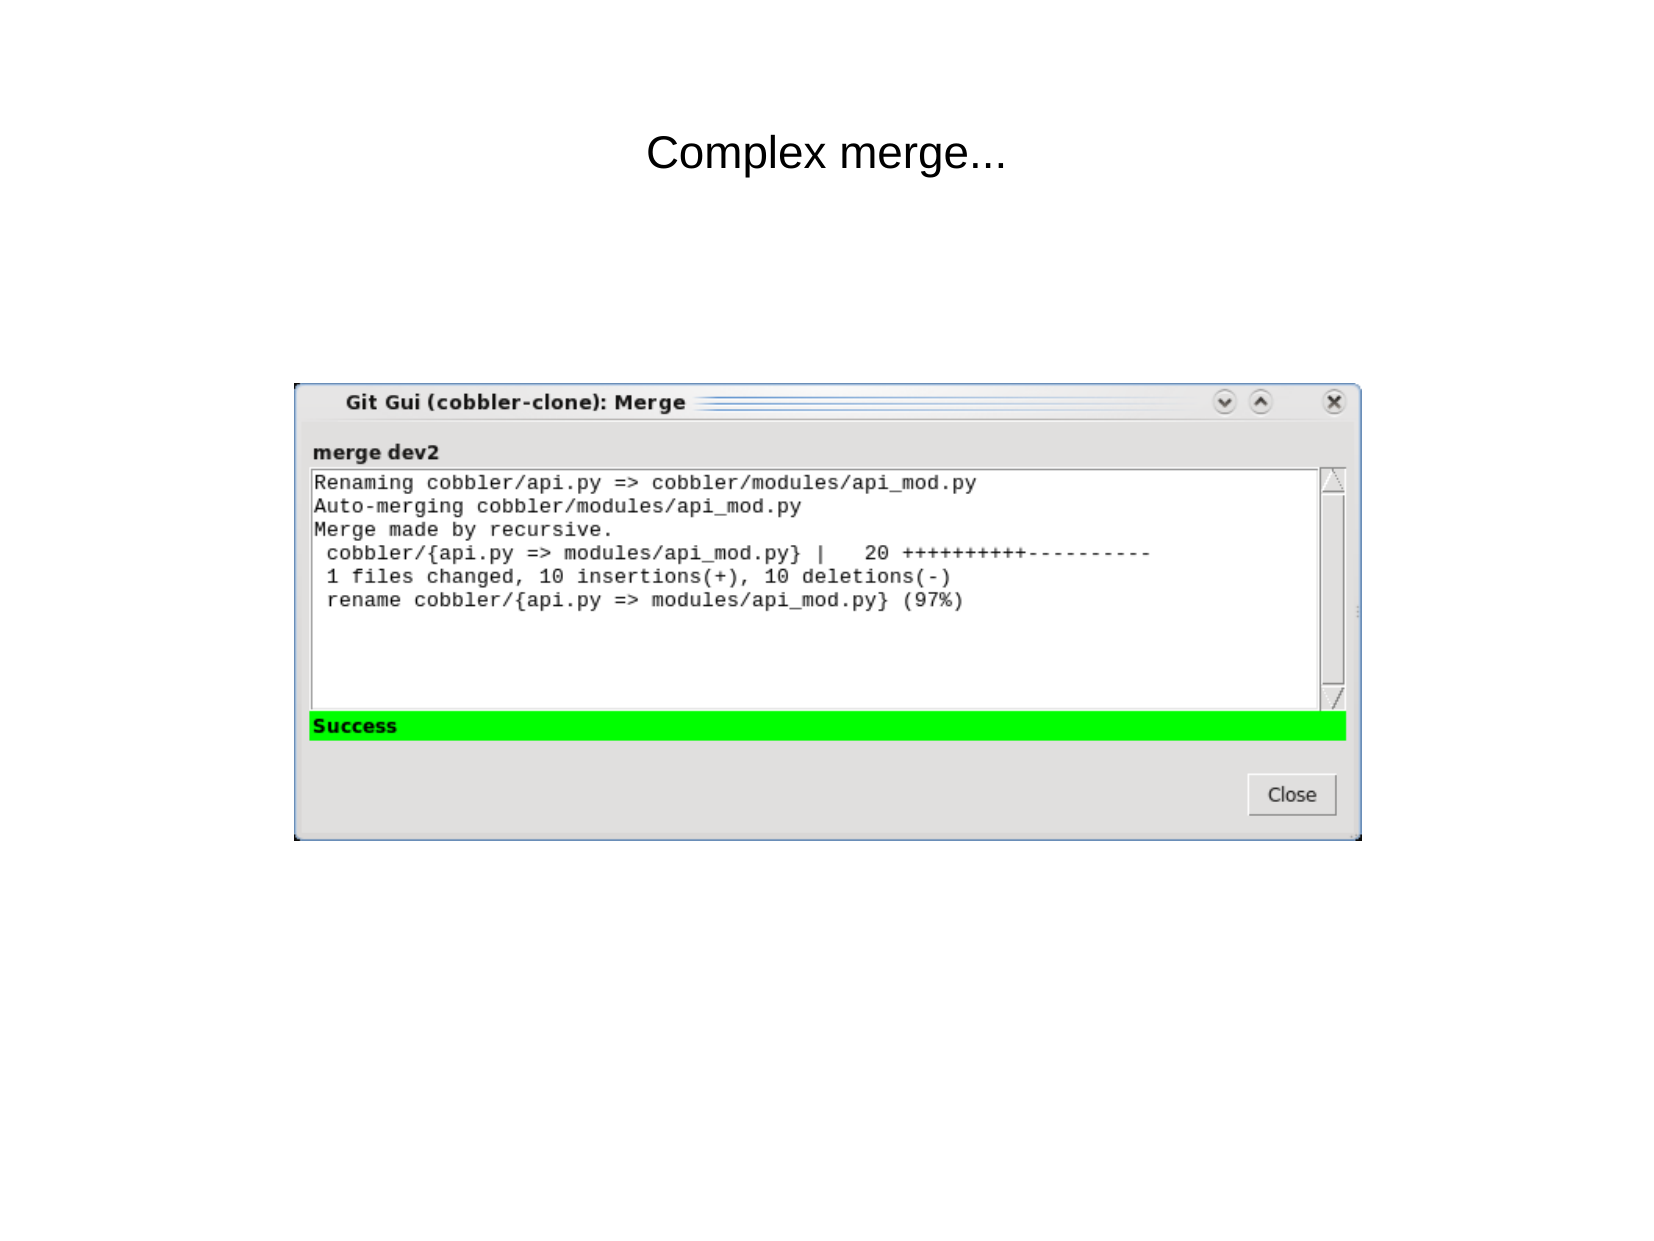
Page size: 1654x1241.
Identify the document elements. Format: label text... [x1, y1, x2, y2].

picture [294, 383, 1362, 841]
title Complex merge... [82, 56, 1571, 250]
